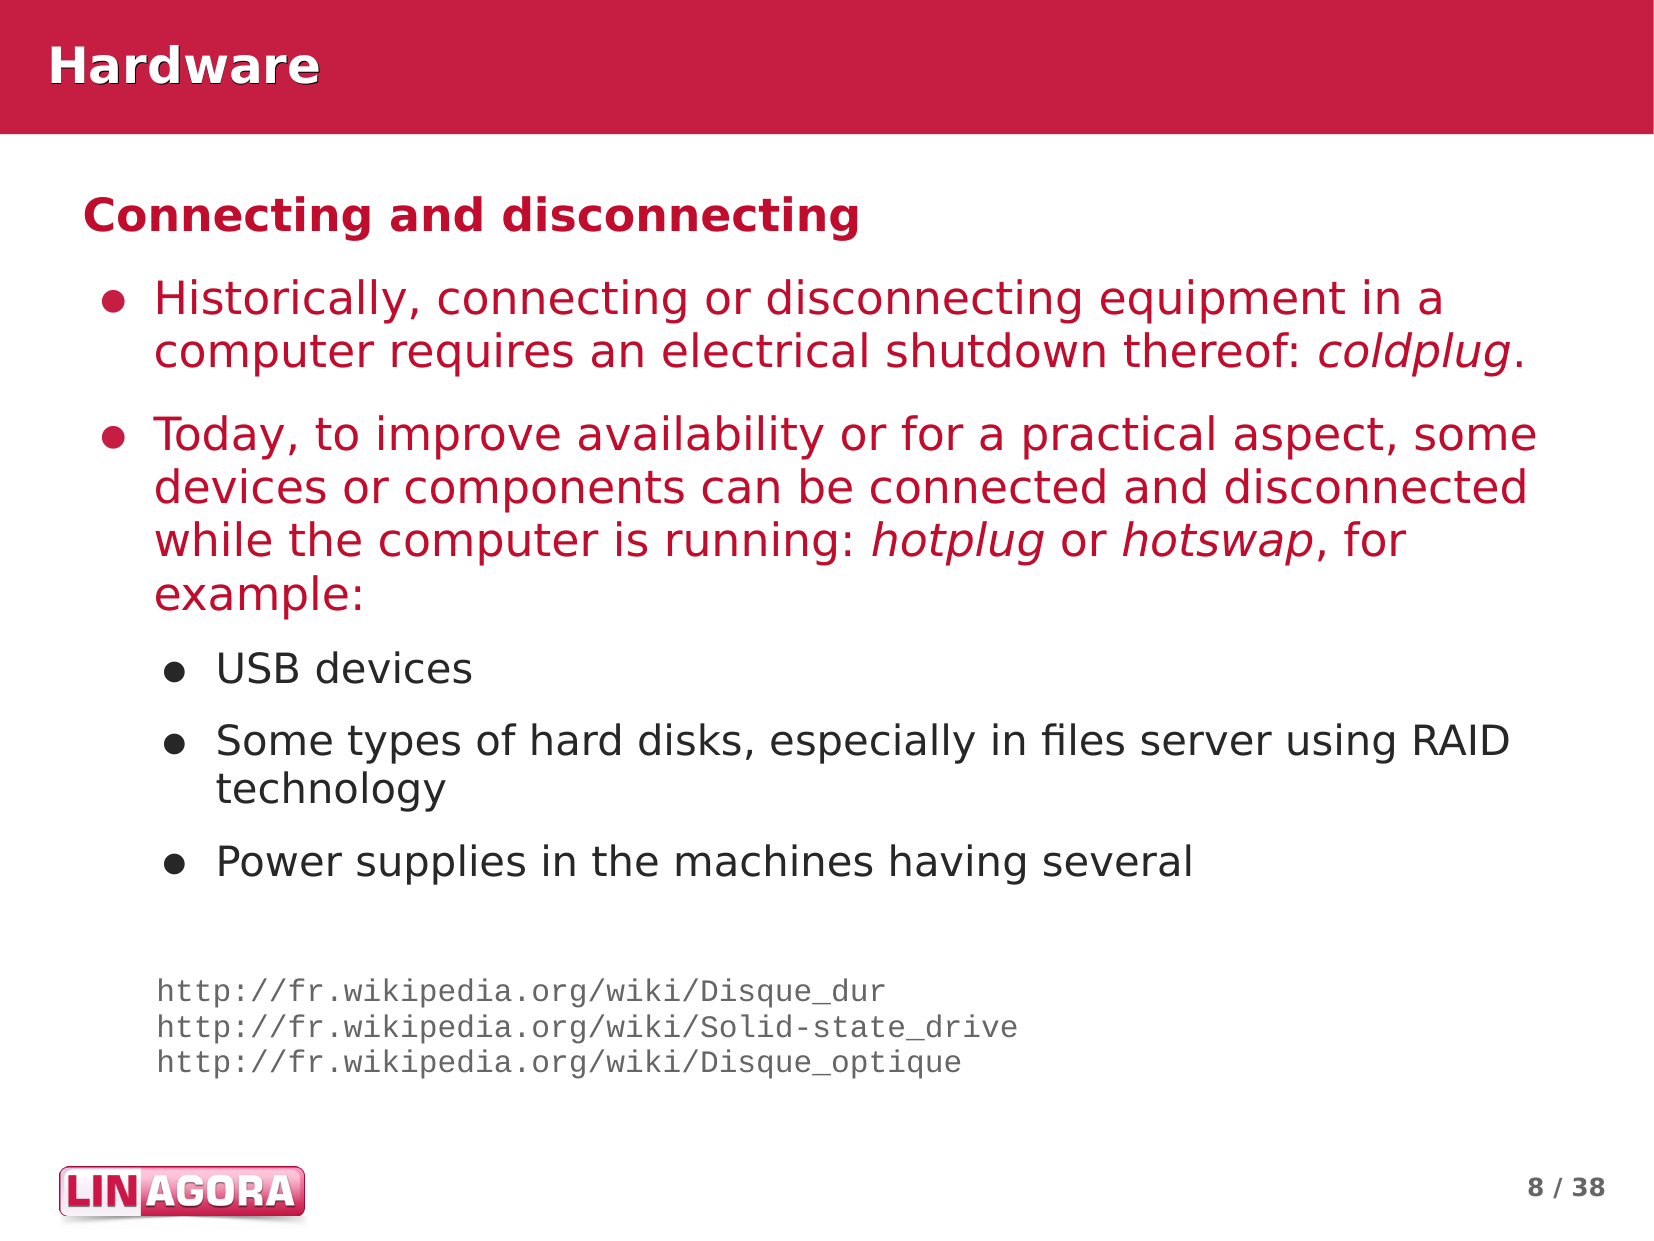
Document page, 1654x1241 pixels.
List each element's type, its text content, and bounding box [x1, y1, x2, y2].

title Hardware [47, 7, 1624, 126]
picture [59, 1166, 308, 1229]
text_box http://fr.wikipedia.org/wiki/Disque_dur http://fr.wikipedia.org/wiki/Solid-state_drive http://fr.wikipedia.org/wiki/Disque_optique [141, 968, 1512, 1091]
list Connecting and disconnecting Historically, connecting or disconnecting equipment in a computer requires an electrical shutdown thereof: coldplug. Today, to improve availability or for a practical aspect, some devices or components can be connected and disconnected while the computer is running: hotplug or hotswap, for example: USB devices Some types of hard disks, especially in files server using RAID technology Power supplies in the machines having several [82, 188, 1571, 1134]
